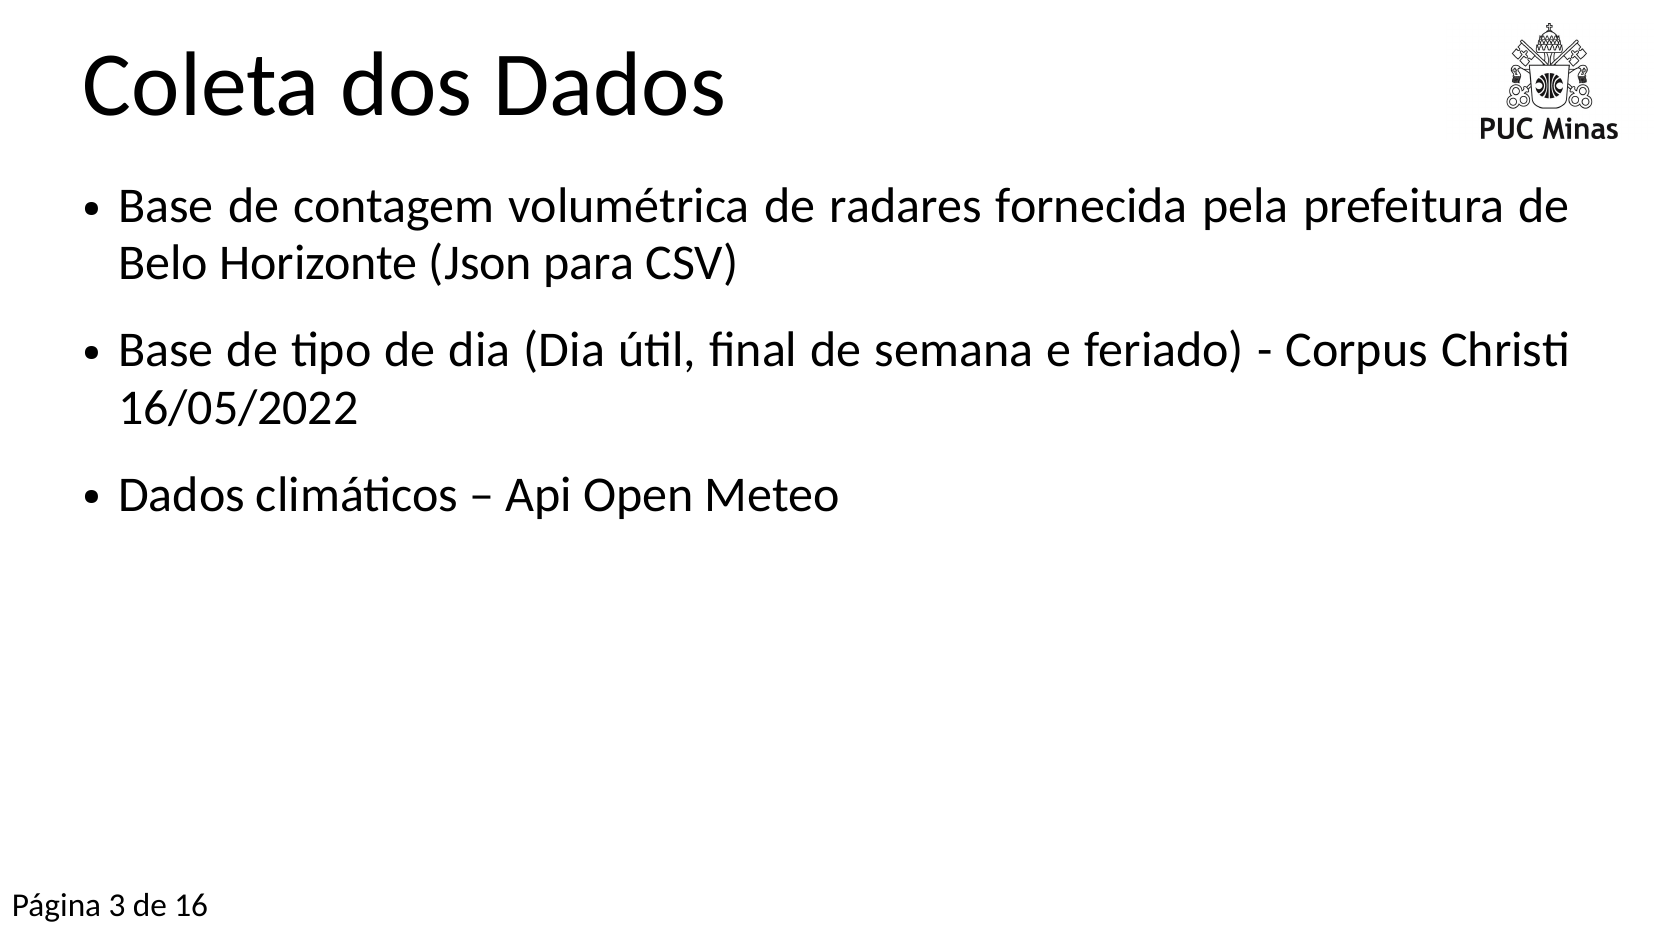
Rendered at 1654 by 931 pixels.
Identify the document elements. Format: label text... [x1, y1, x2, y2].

picture [1446, 23, 1654, 140]
subtitle Base de contagem volumétrica de radares fornecida pela prefeitura de Belo Horizonte (Json para CSV) Base de tipo de dia (Dia útil, final de semana e feriado) - Corpus Christi 16/05/2022 Dados climáticos – Api Open Meteo [82, 177, 1571, 886]
title Coleta dos Dados [82, 37, 1571, 148]
text_box Página 3 de 16 [0, 891, 213, 931]
